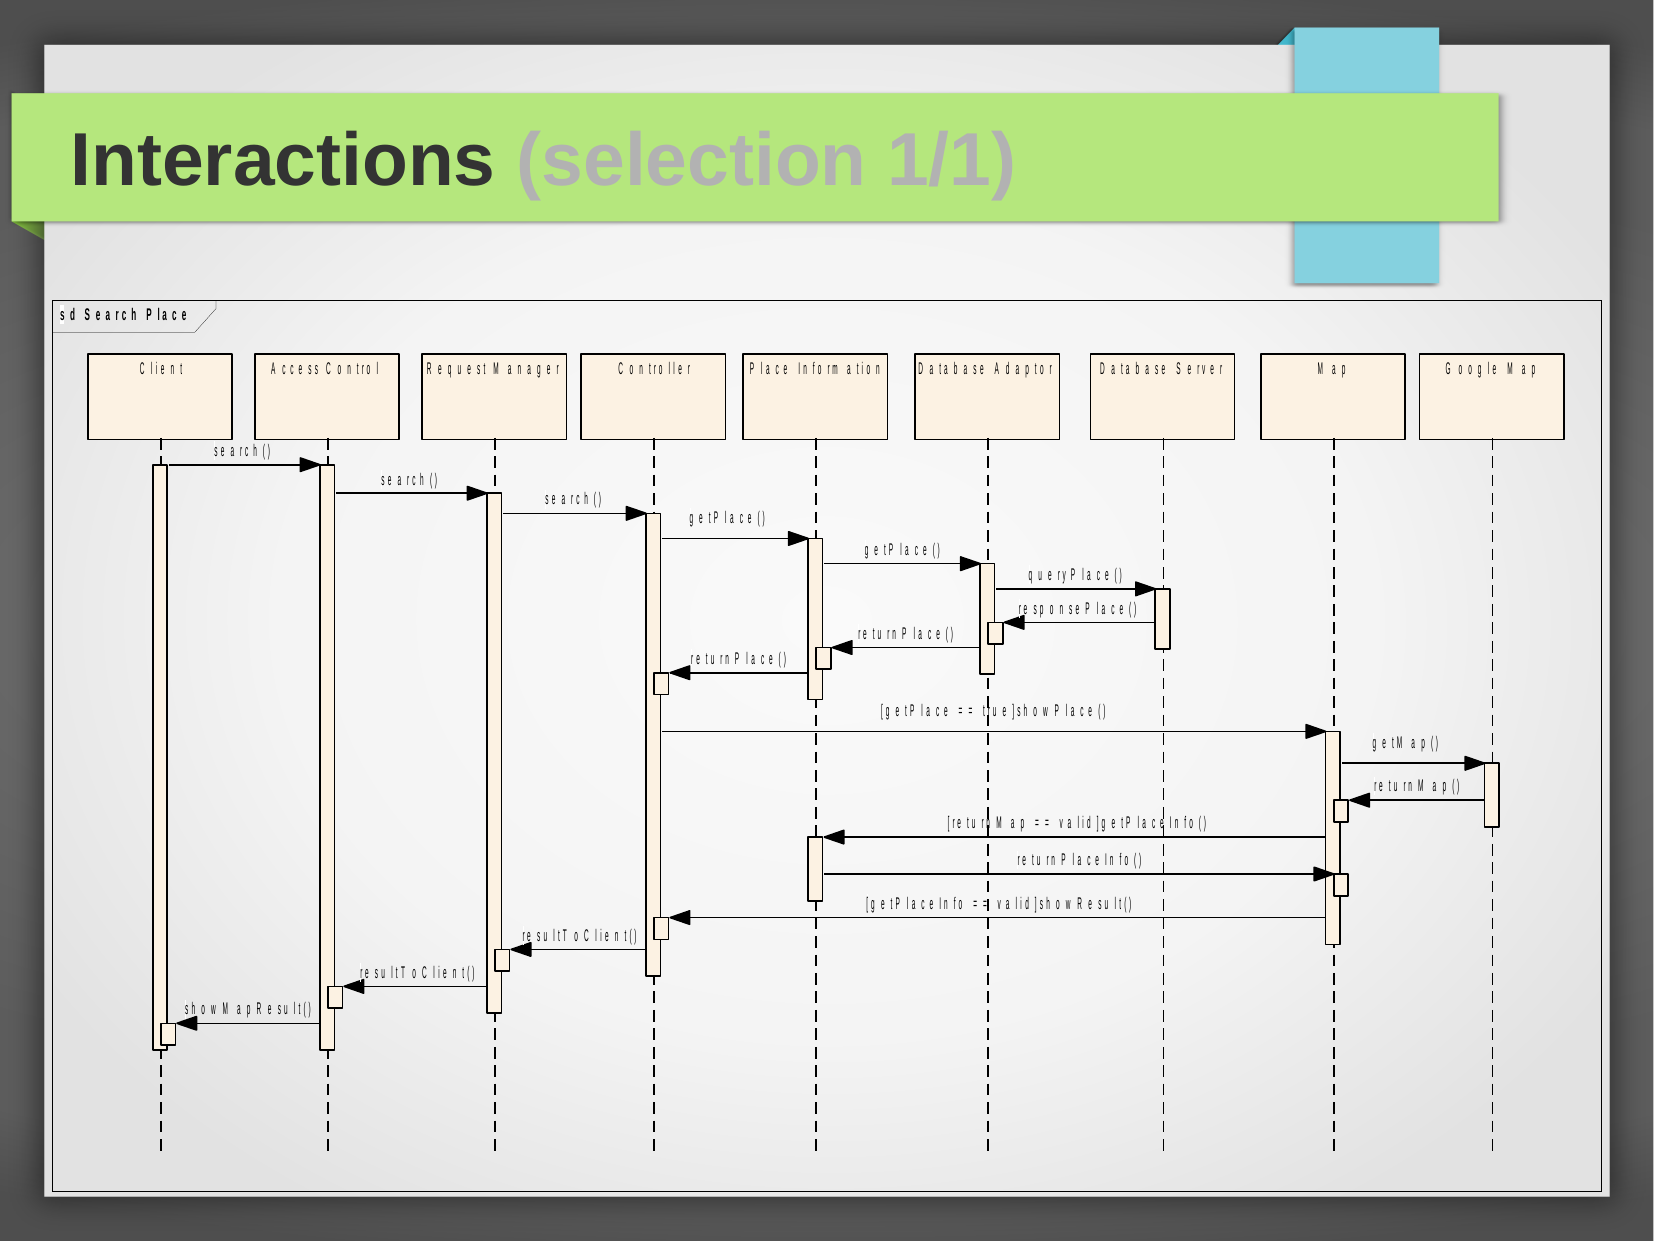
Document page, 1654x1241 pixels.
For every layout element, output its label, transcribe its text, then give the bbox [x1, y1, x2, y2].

picture [0, 0, 1654, 1241]
title Interactions (selection 1/1) [70, 106, 1453, 213]
